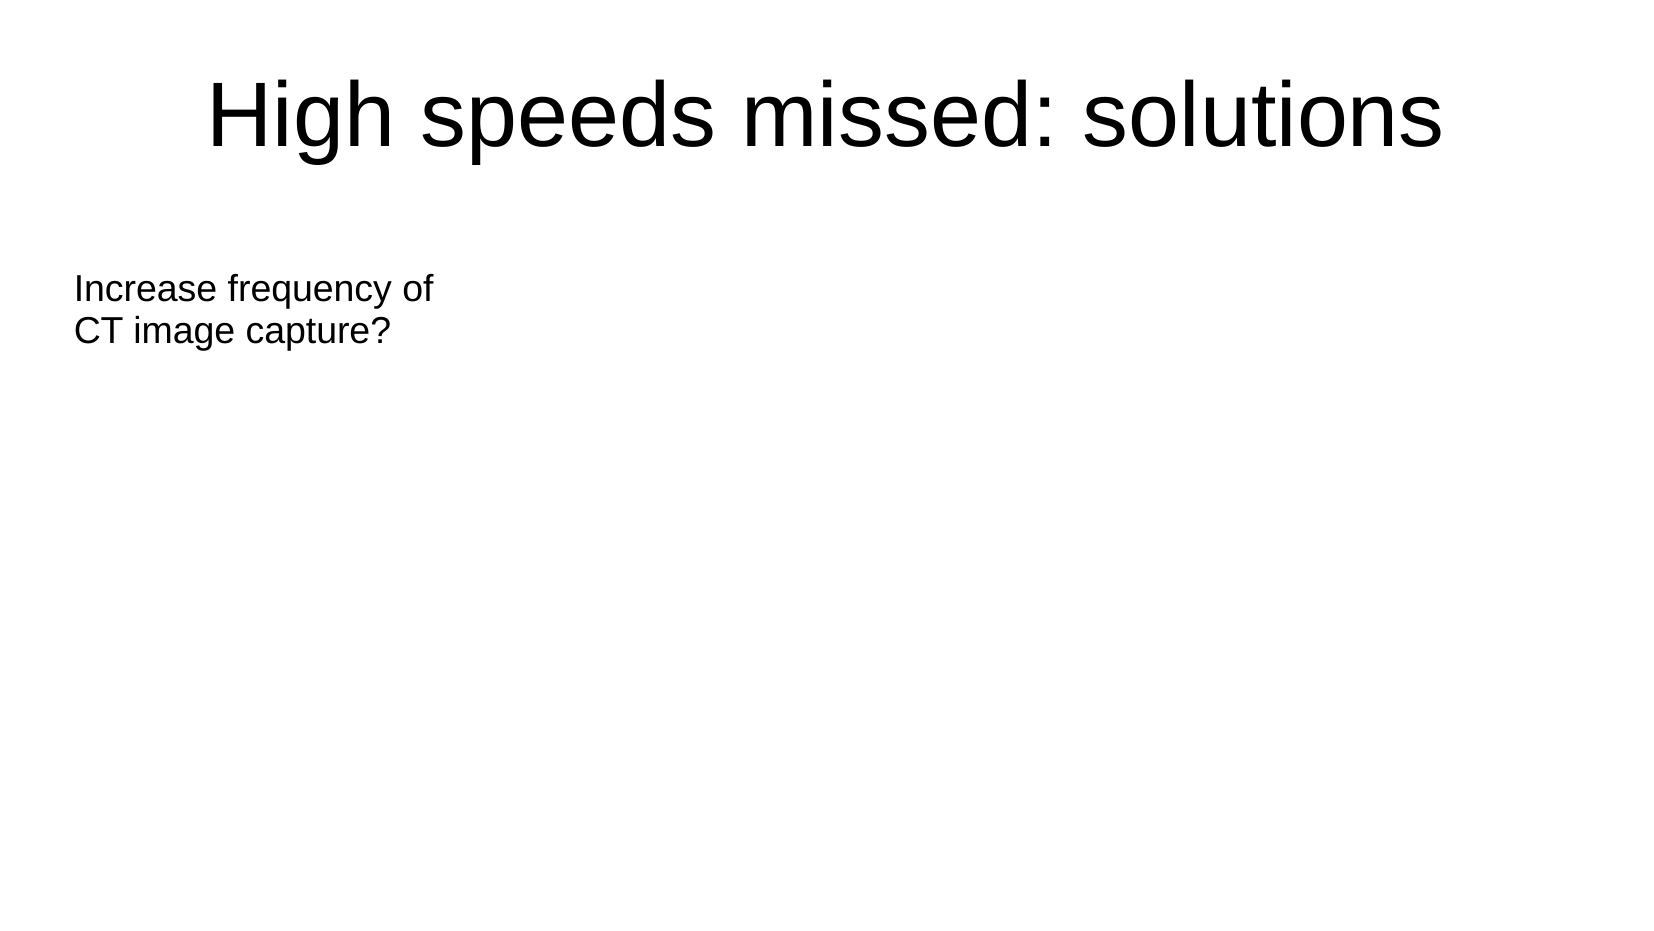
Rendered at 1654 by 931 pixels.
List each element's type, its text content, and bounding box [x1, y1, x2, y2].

text_box Increase frequency of CT image capture? [59, 259, 485, 359]
title High speeds missed: solutions [82, 37, 1571, 193]
